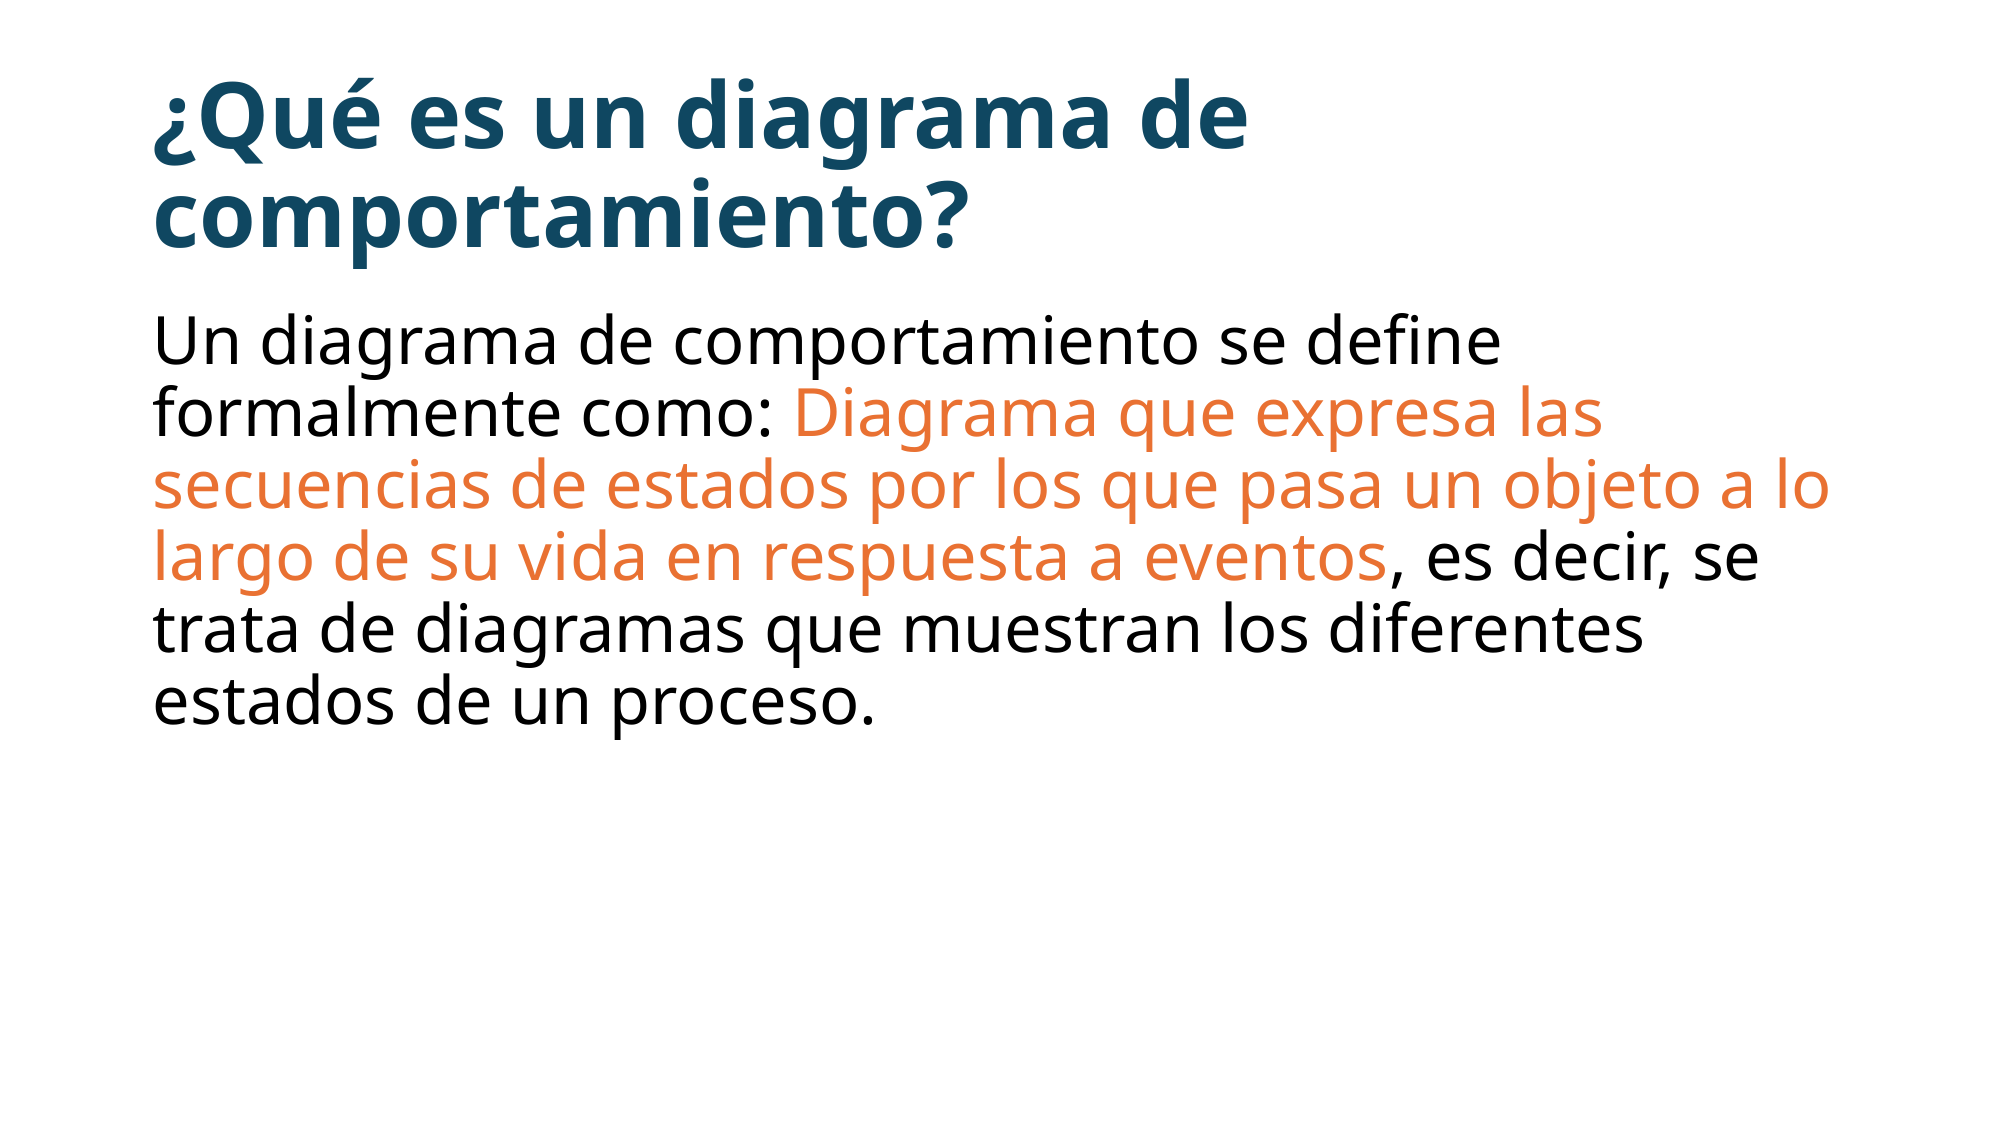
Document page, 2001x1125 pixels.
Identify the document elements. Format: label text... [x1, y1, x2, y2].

list Un diagrama de comportamiento se define formalmente como: Diagrama que expresa las secuencias de estados por los que pasa un objeto a lo largo de su vida en respuesta a eventos, es decir, se trata de diagramas que muestran los diferentes estados de un proceso. [137, 299, 1863, 1014]
title ¿Qué es un diagrama de comportamiento? [137, 59, 1863, 278]
